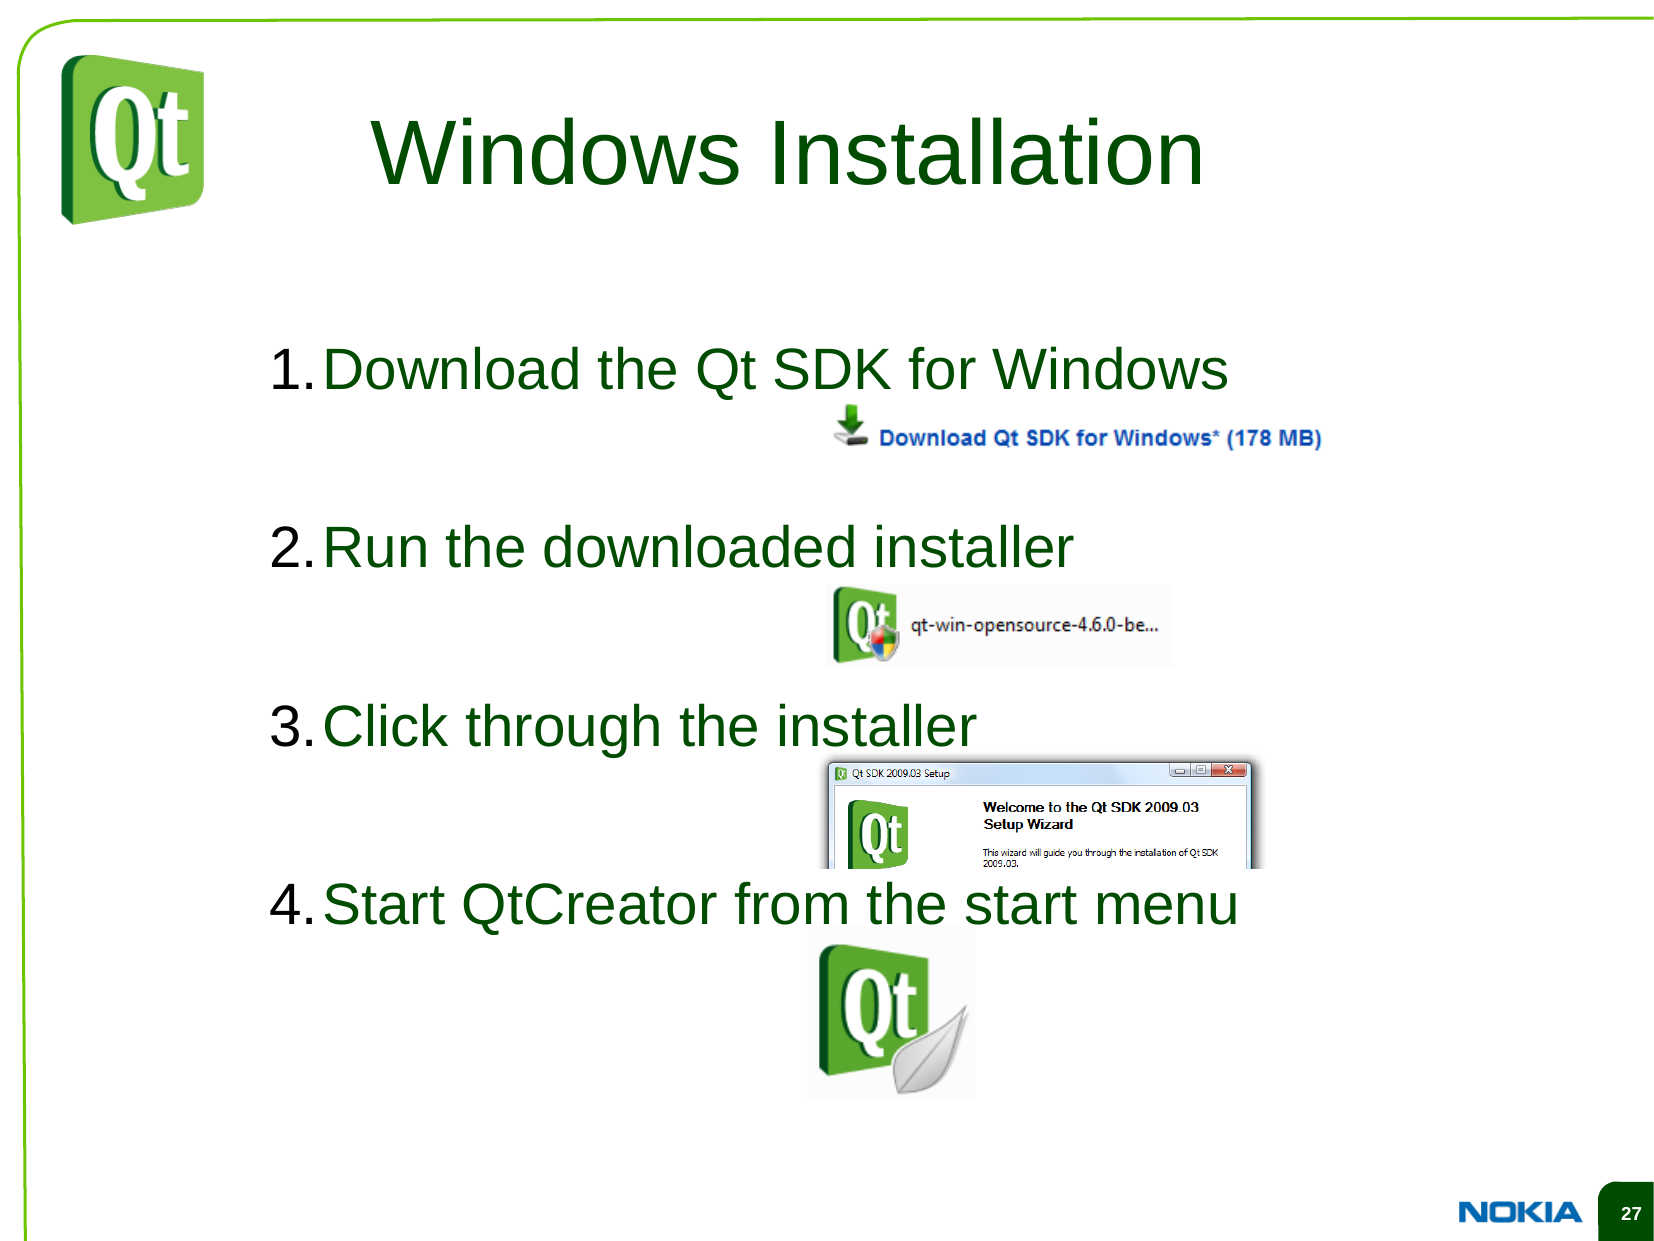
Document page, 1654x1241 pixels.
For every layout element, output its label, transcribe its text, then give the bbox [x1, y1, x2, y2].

title Windows Installation [251, 49, 1327, 257]
picture [826, 395, 1333, 462]
picture [61, 55, 204, 225]
picture [815, 749, 1270, 869]
picture [807, 926, 975, 1099]
picture [1459, 1201, 1583, 1223]
picture [826, 584, 1173, 668]
list Download the Qt SDK for Windows Run the downloaded installer Click through the installer Start QtCreator from the start menu [251, 336, 1571, 1156]
